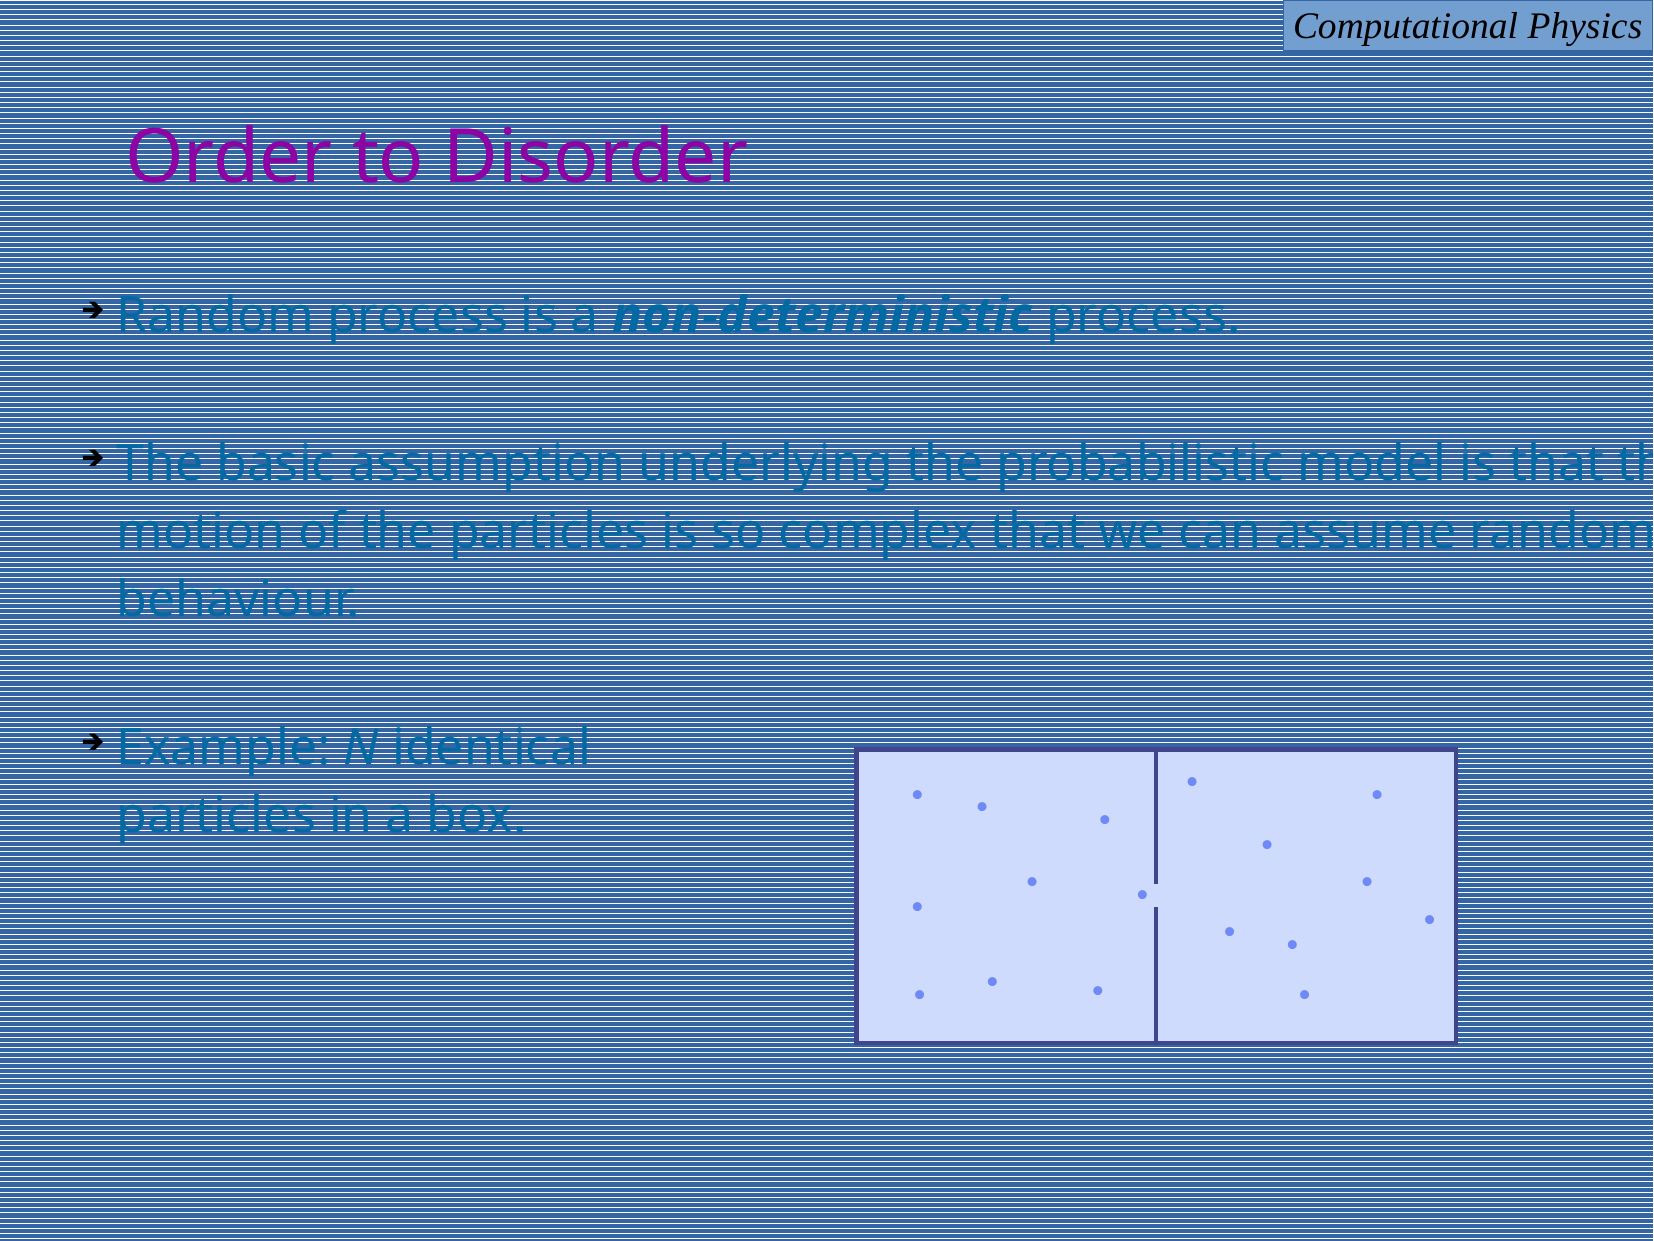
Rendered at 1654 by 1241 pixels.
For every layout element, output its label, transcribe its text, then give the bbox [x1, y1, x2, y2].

text_box • [1270, 911, 1314, 973]
text_box • [1121, 861, 1164, 923]
text_box • [896, 761, 940, 823]
text_box [1158, 749, 1457, 1044]
text_box • [898, 961, 942, 1023]
text_box • [1076, 958, 1120, 1020]
text_box • [960, 774, 1004, 835]
text_box Random process is a non-deterministic process. The basic assumption underlying the probabilistic model is that the motion of the particles is so complex that we can assume random behaviour. Example: N identical particles in a box. [66, 271, 1653, 819]
text_box Order to Disorder [110, 94, 745, 194]
text_box • [1083, 786, 1127, 848]
text_box [856, 749, 1154, 1044]
text_box • [896, 874, 940, 935]
text_box • [1283, 961, 1327, 1023]
text_box • [1010, 849, 1054, 910]
text_box • [1355, 761, 1404, 823]
text_box • [1245, 811, 1289, 873]
text_box • [960, 736, 1004, 749]
text_box • [1408, 886, 1452, 948]
text_box • [1345, 849, 1389, 910]
text_box • [971, 949, 1014, 1010]
text_box • [1208, 899, 1252, 960]
text_box • [921, 1044, 965, 1048]
text_box • [1170, 749, 1214, 810]
